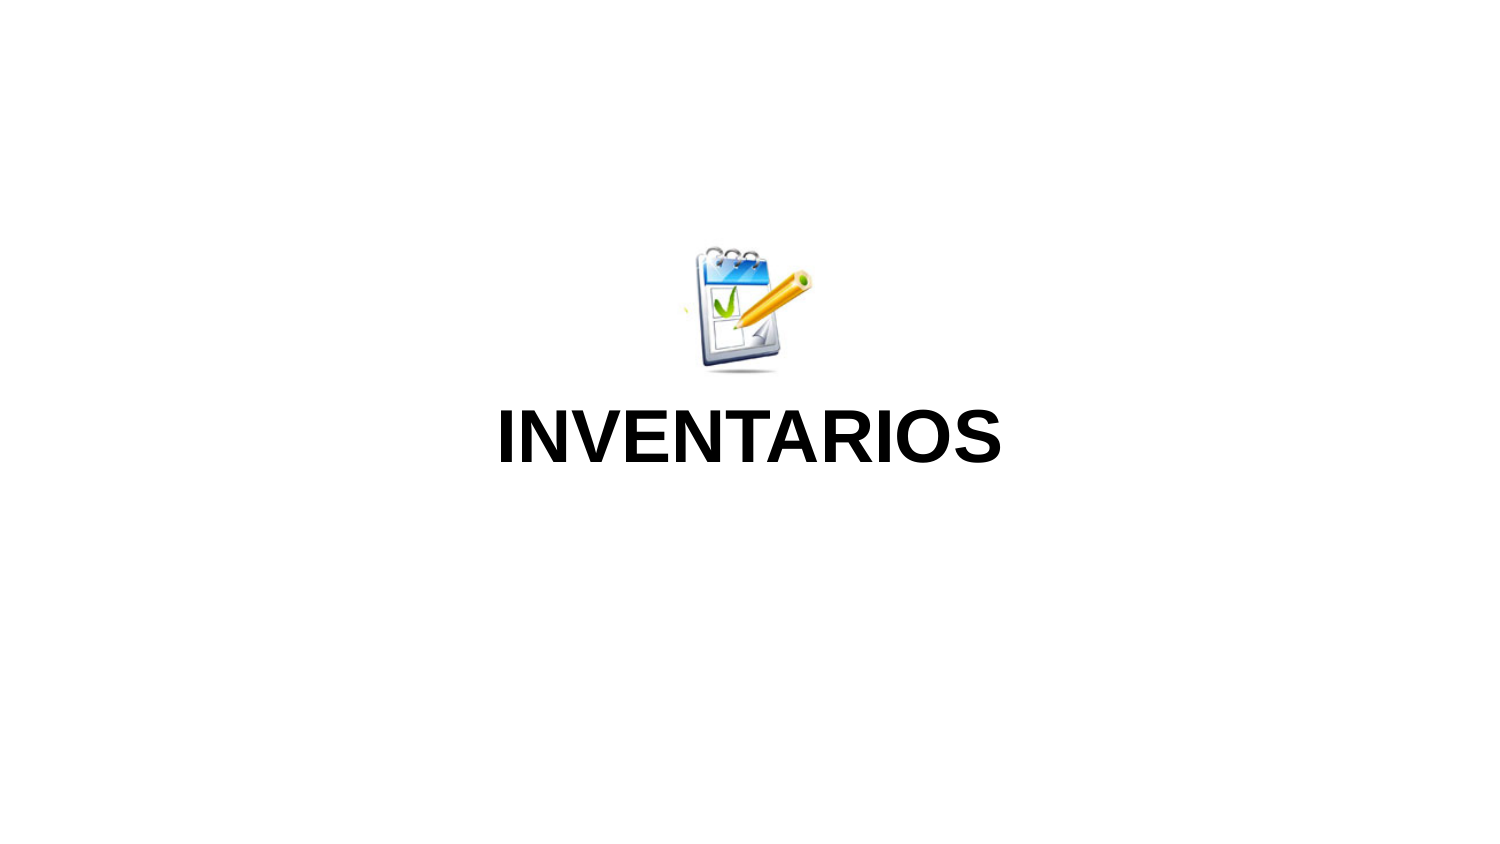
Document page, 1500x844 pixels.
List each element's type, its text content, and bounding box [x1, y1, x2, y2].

title INVENTARIOS [0, 351, 1500, 493]
picture [668, 238, 832, 380]
